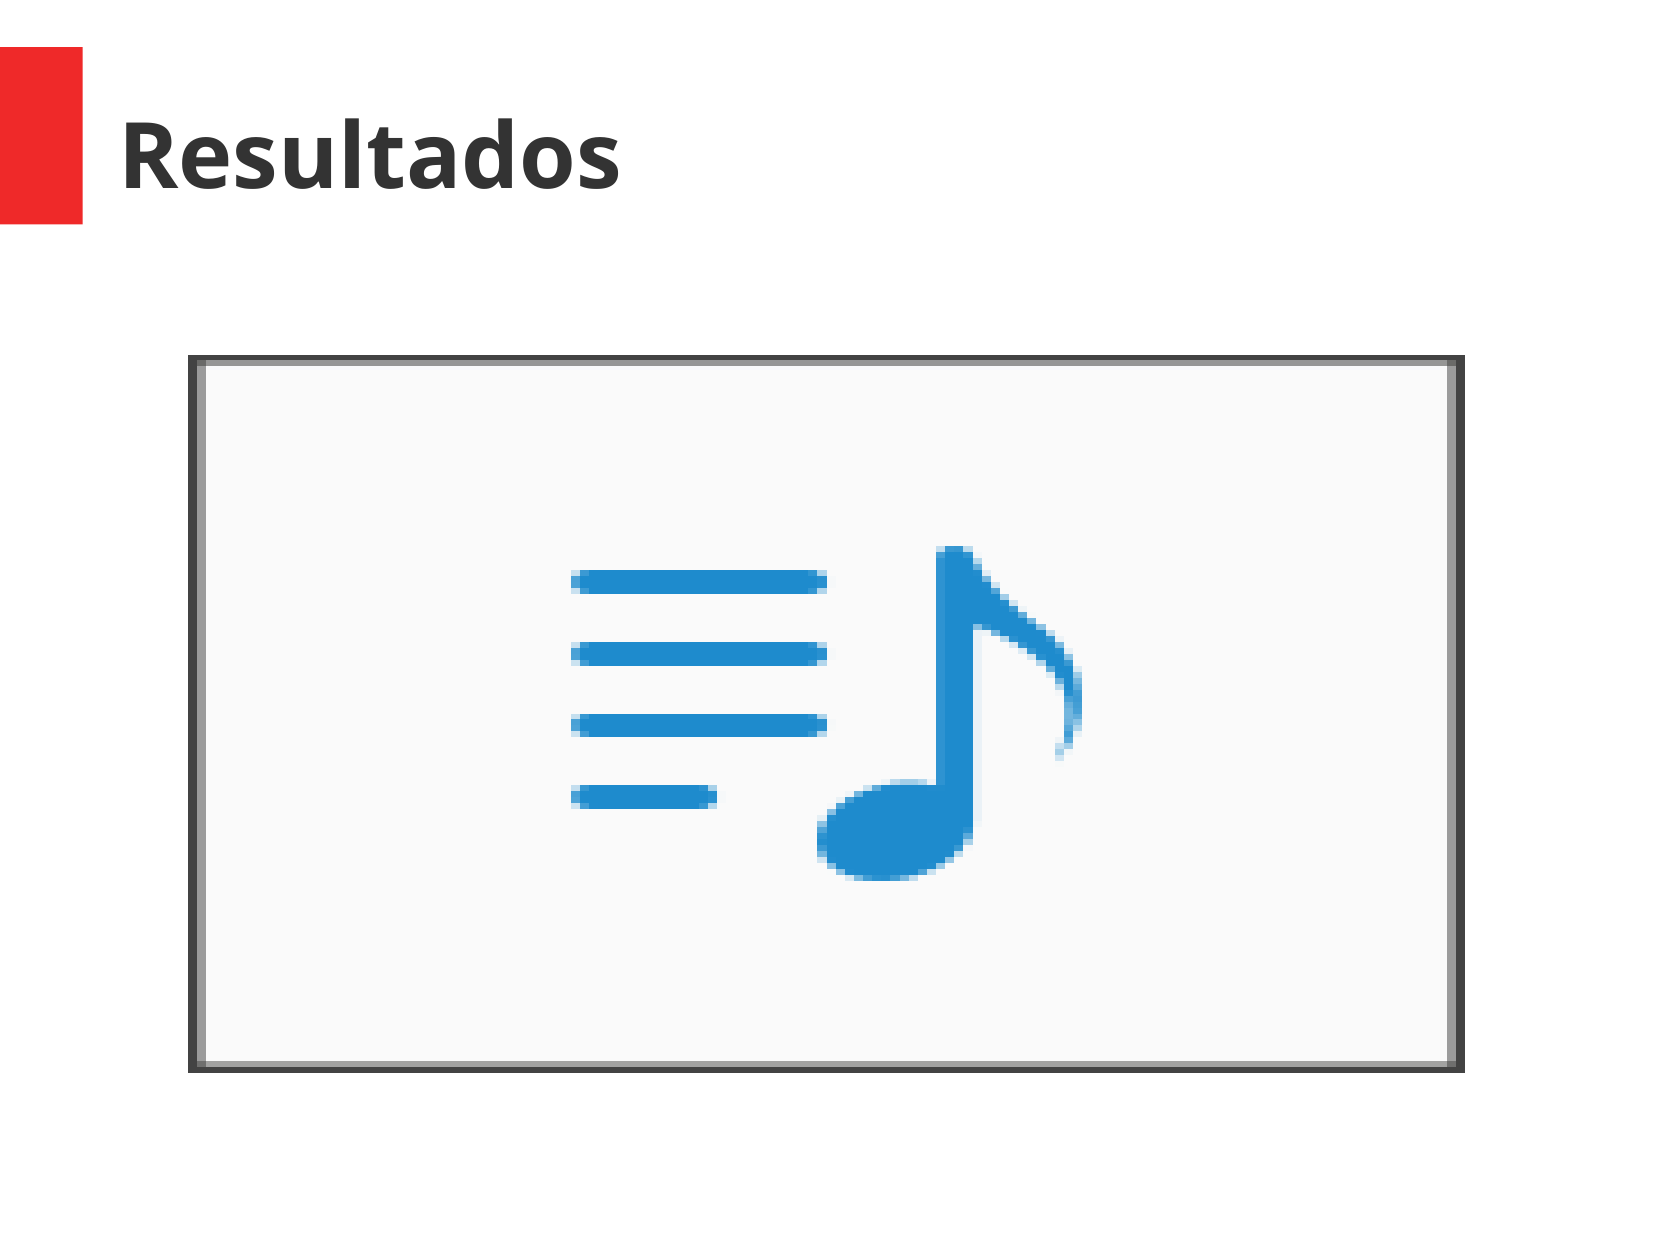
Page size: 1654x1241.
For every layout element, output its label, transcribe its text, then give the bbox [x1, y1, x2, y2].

text_box [187, 354, 1467, 1074]
title Resultados [118, 49, 1571, 257]
